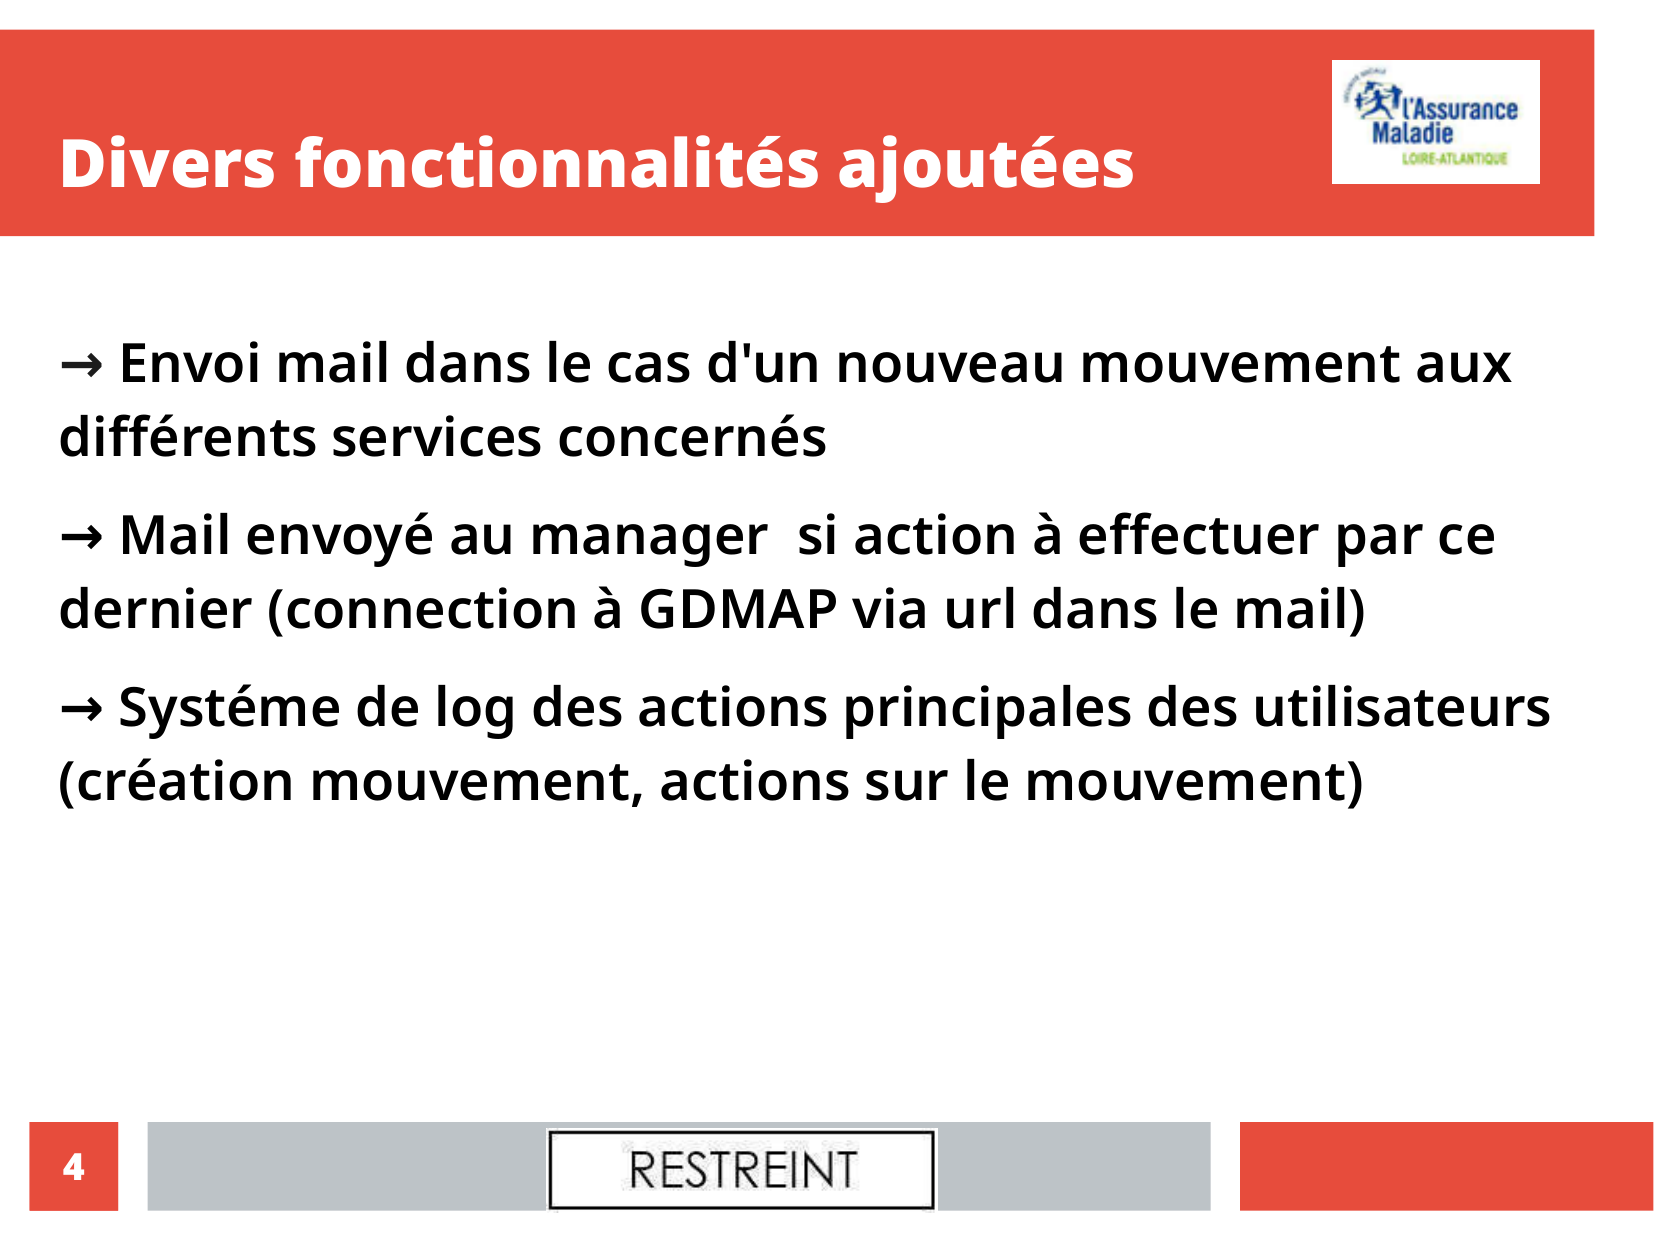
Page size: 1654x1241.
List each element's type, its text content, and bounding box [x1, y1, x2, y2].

picture [1331, 59, 1540, 184]
list → Envoi mail dans le cas d'un nouveau mouvement aux différents services concernés → Mail envoyé au manager si action à effectuer par ce dernier (connection à GDMAP via url dans le mail) → Systéme de log des actions principales des utilisateurs (création mouvement, actions sur le mouvement) [59, 324, 1565, 1093]
title Divers fonctionnalités ajoutées [59, 59, 1595, 207]
picture [546, 1128, 938, 1213]
